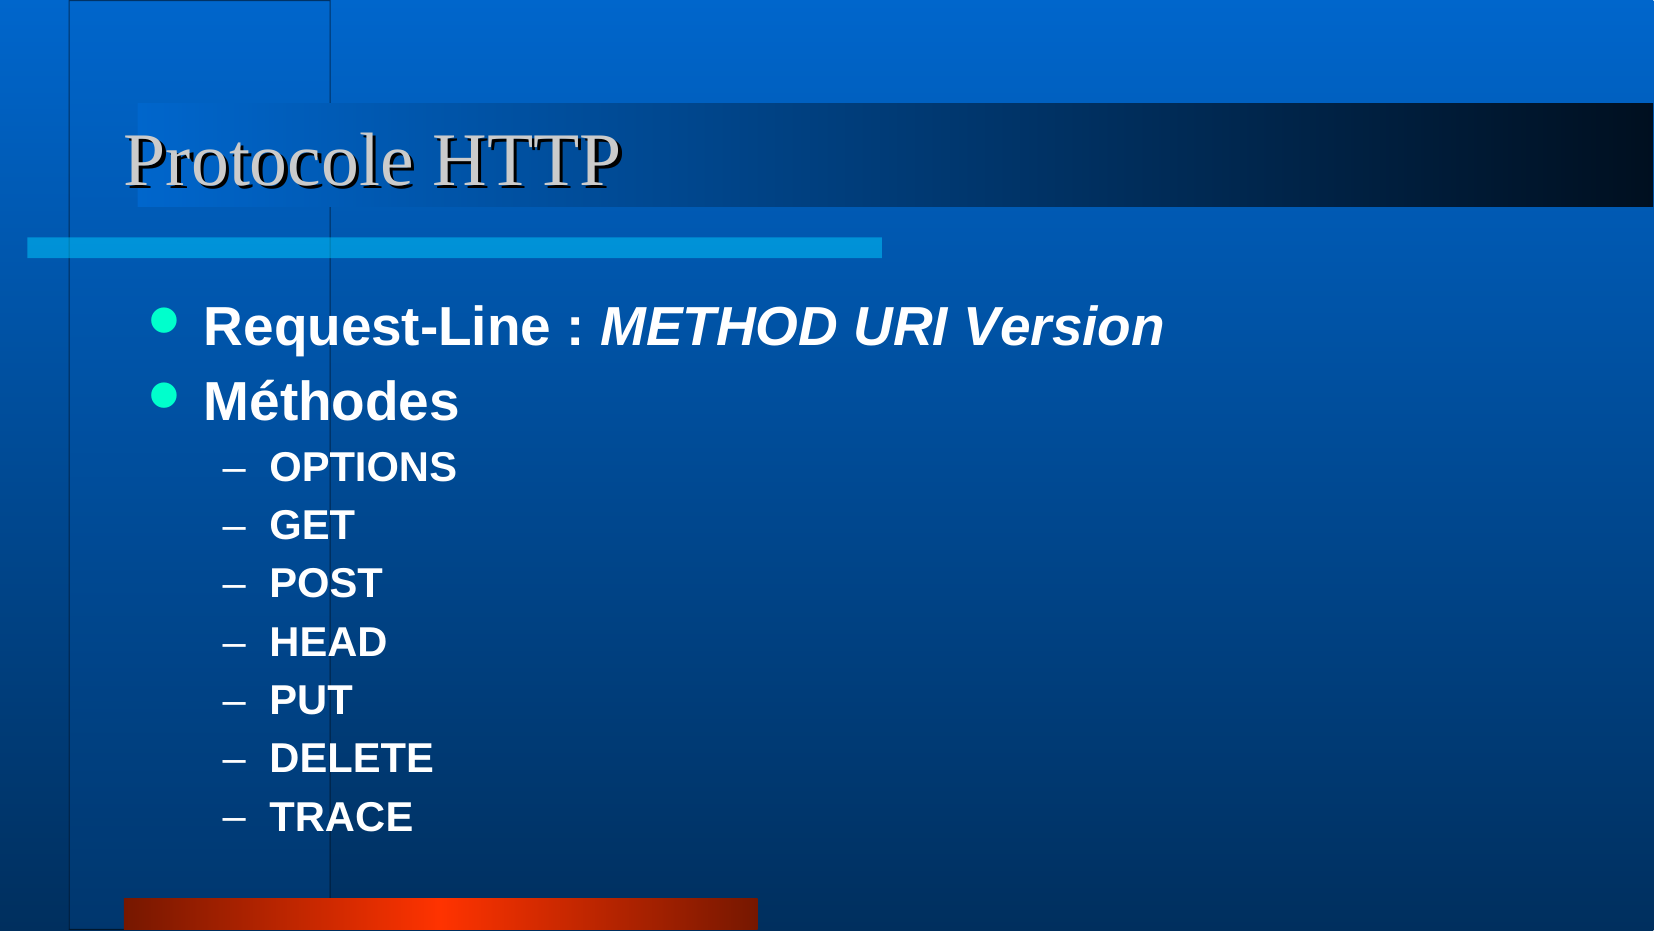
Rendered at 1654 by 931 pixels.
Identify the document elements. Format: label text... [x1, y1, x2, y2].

list Request-Line : METHOD URI Version Méthodes OPTIONS GET POST HEAD PUT DELETE TRACE [147, 295, 1554, 873]
title Protocole HTTP [123, 62, 1530, 258]
